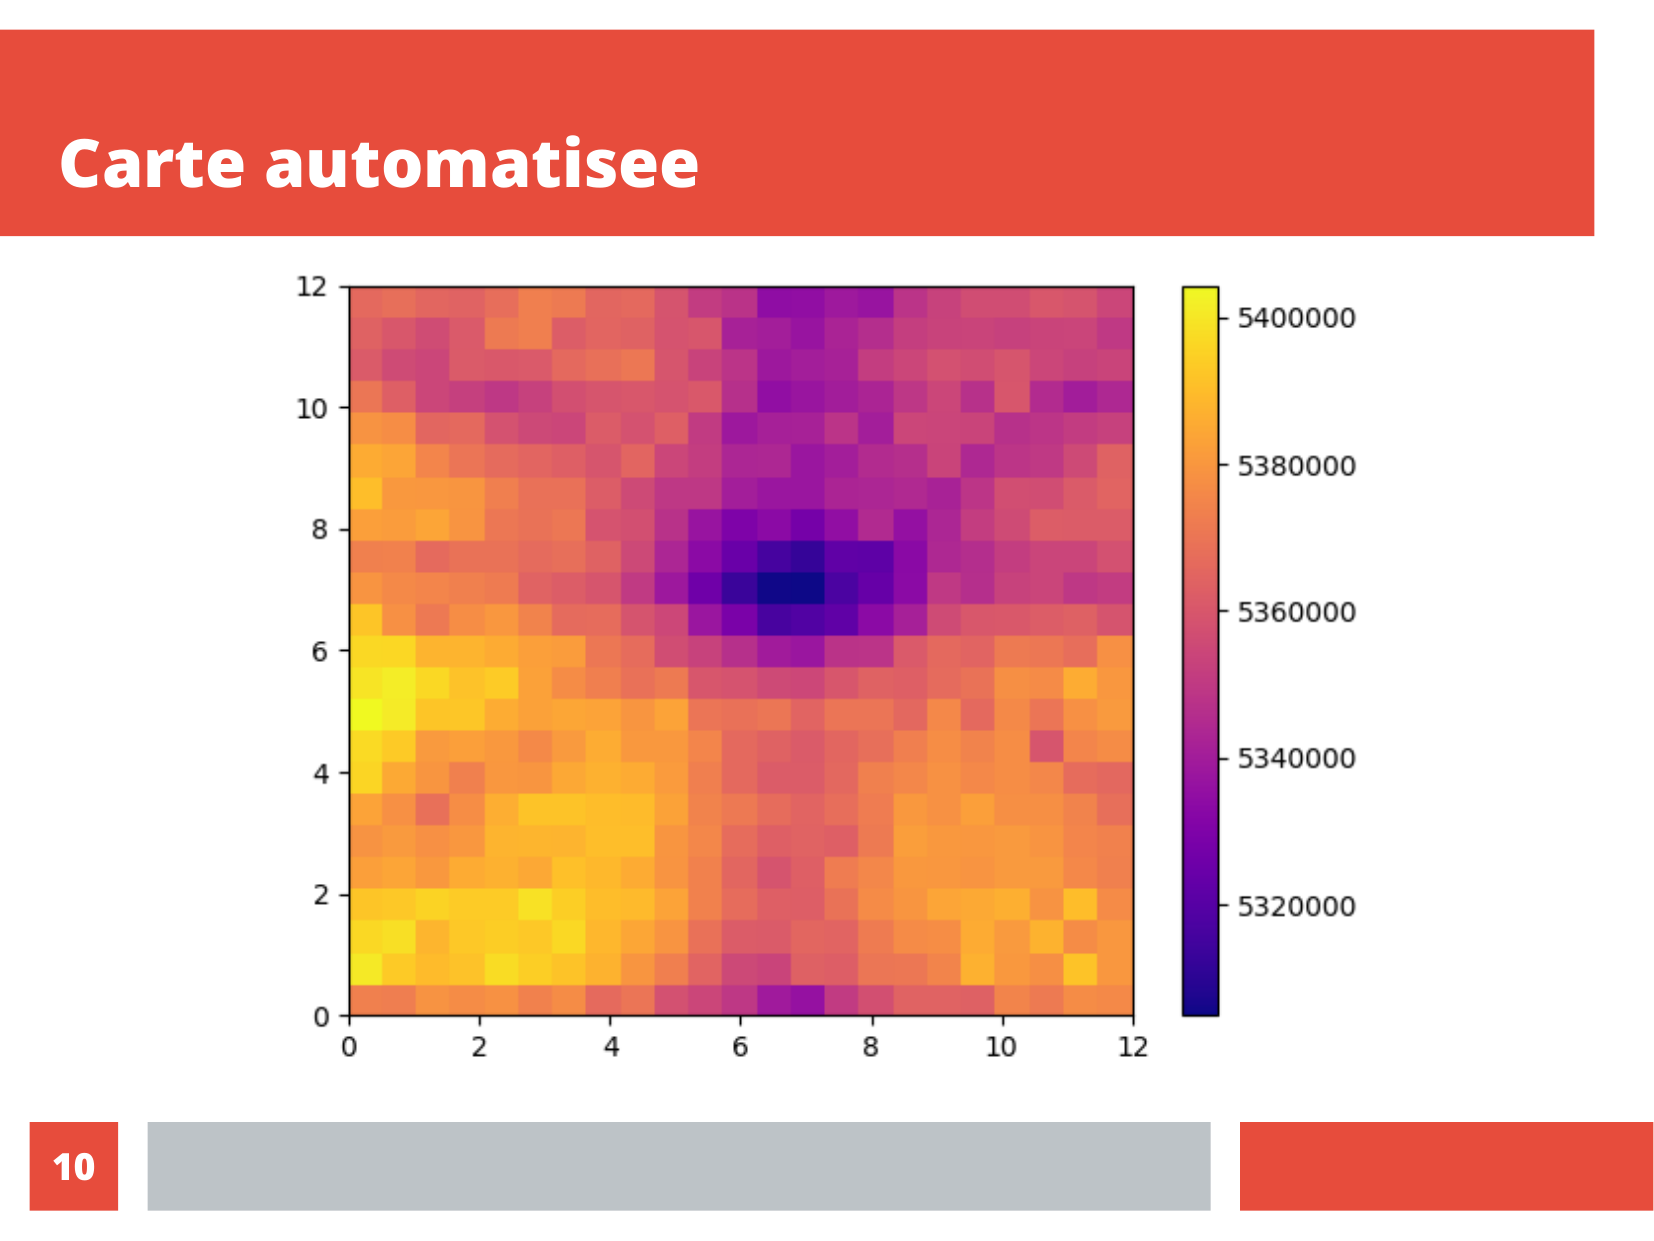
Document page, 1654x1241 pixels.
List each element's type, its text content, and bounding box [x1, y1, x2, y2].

picture [270, 270, 1396, 1081]
title Carte automatisee [59, 59, 1595, 207]
